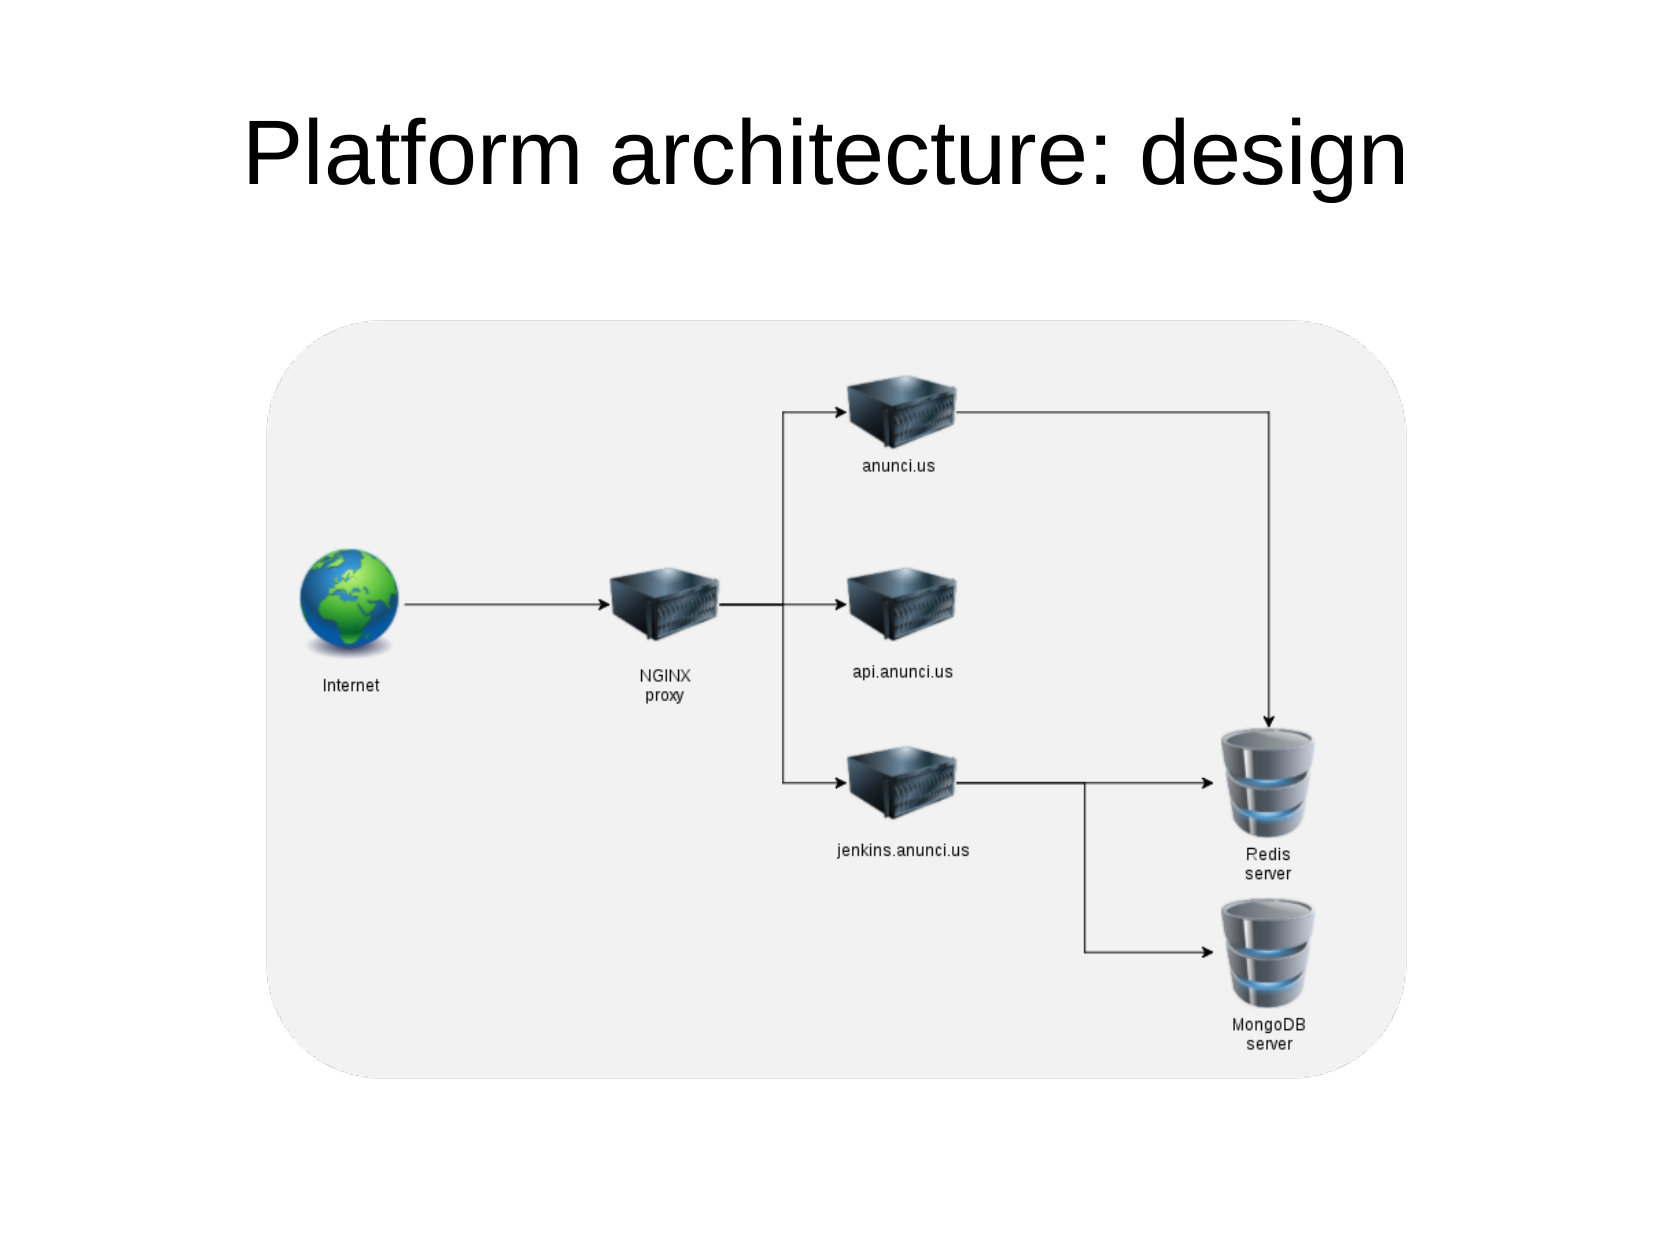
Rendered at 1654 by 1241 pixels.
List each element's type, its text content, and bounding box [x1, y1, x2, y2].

title Platform architecture: design [82, 49, 1571, 257]
picture [255, 315, 1426, 1081]
